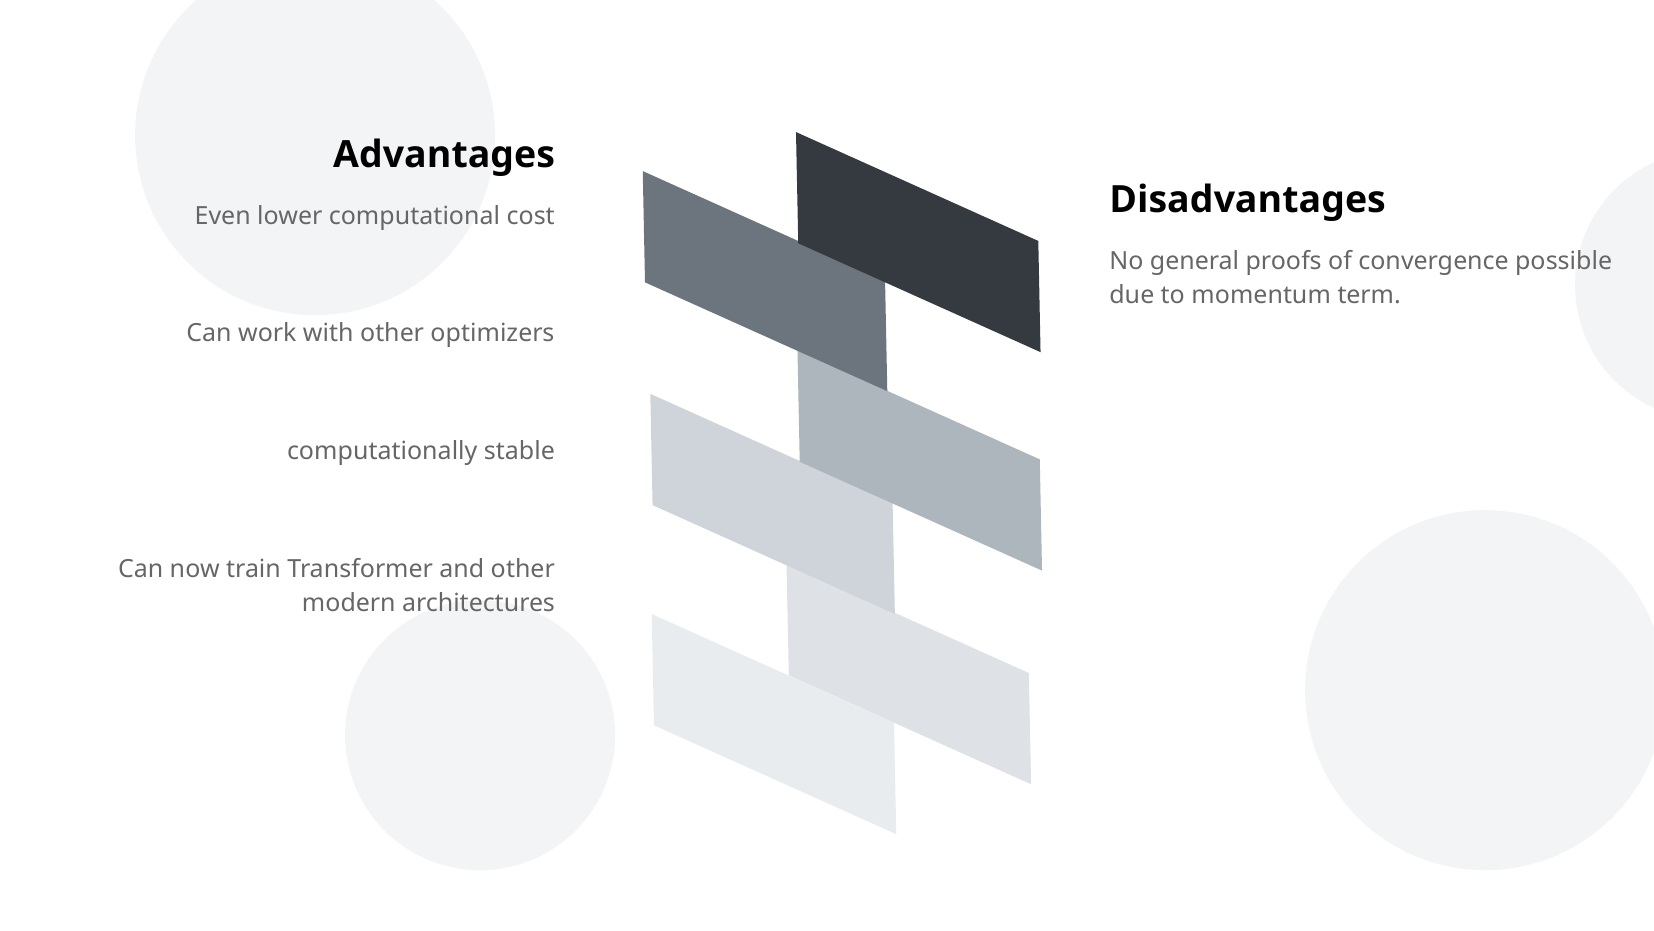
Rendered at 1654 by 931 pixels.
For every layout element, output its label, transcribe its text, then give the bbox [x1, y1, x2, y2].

text_box Disadvantages [1094, 165, 1425, 231]
text_box No general proofs of convergence possible due to momentum term. [1094, 235, 1650, 358]
text_box Advantages [240, 120, 571, 186]
text_box Even lower computational cost Can work with other optimizers computationally stable Can now train Transformer and other modern architectures [15, 190, 571, 626]
